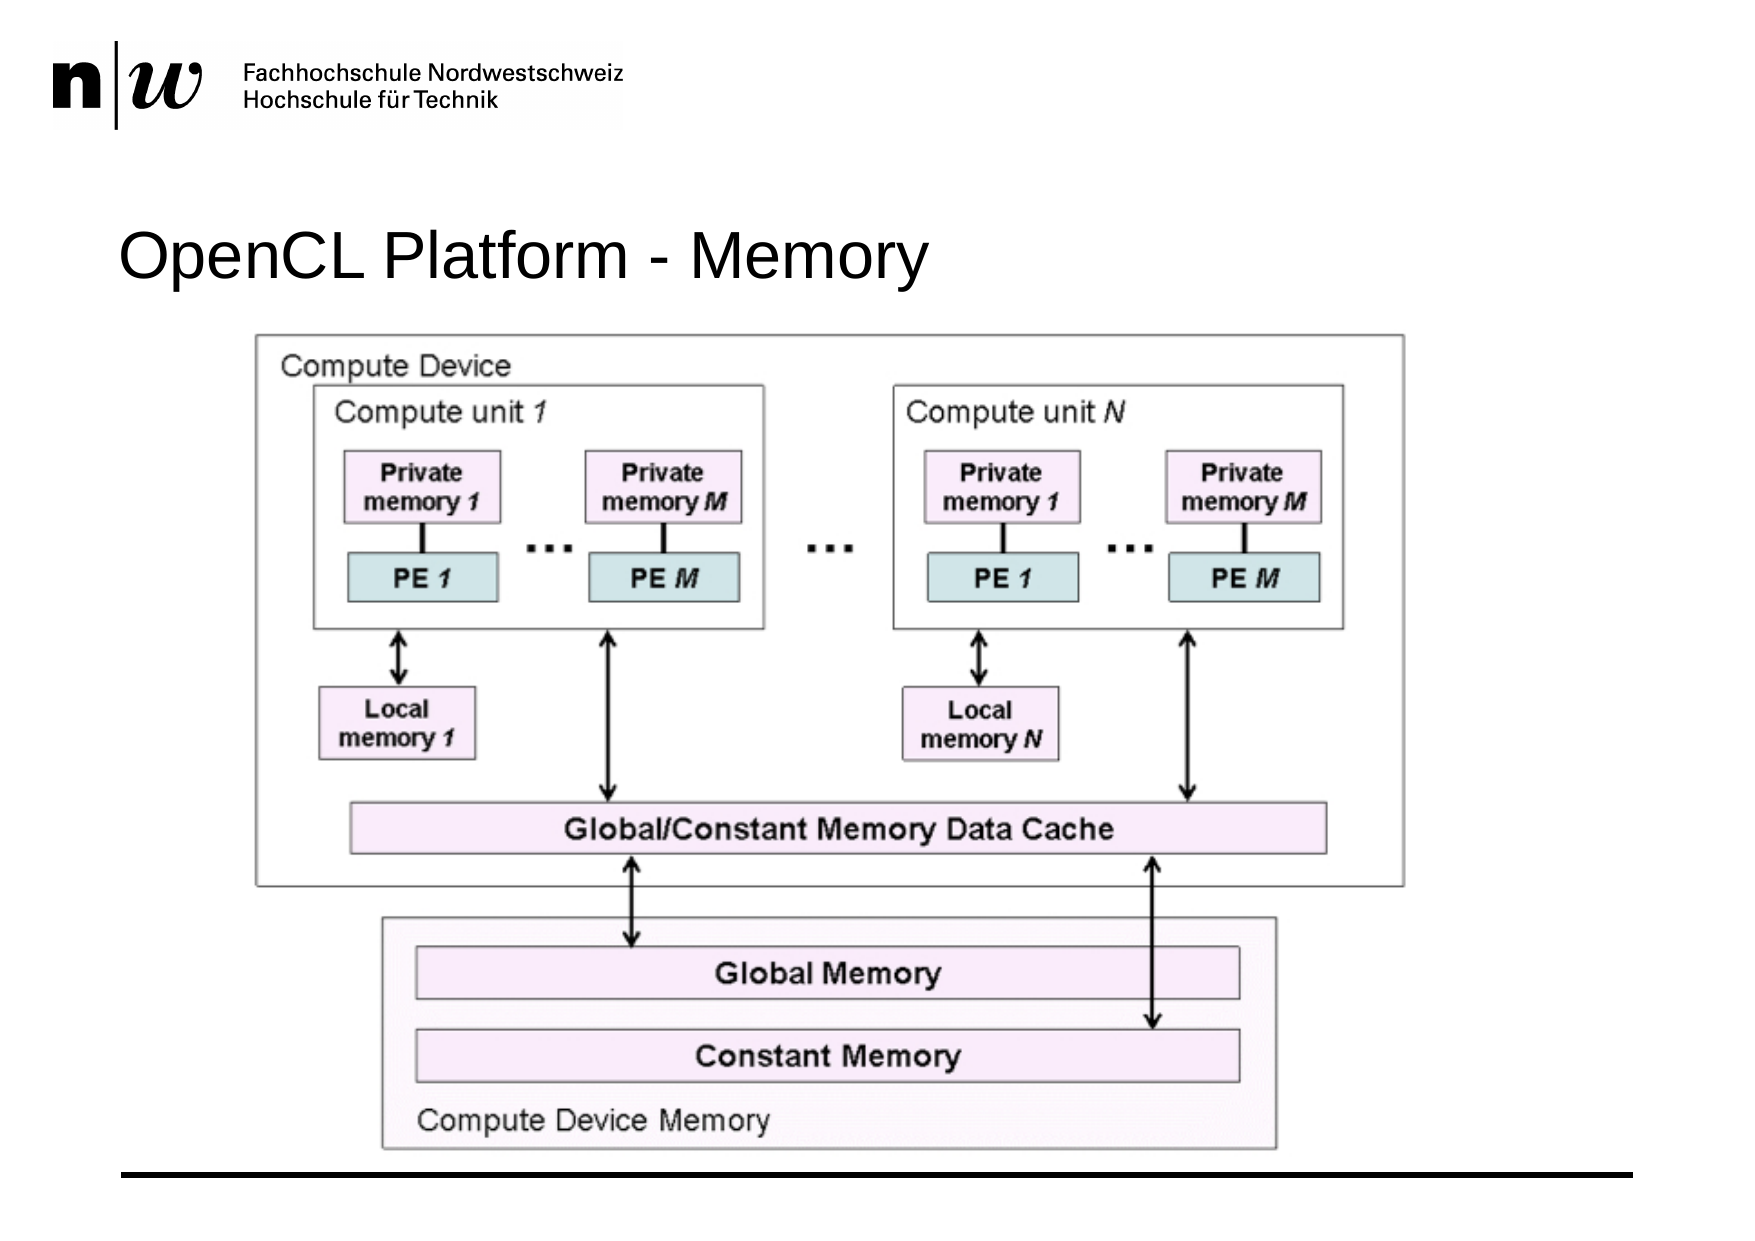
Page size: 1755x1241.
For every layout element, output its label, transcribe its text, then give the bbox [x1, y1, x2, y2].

picture [53, 41, 623, 130]
picture [248, 329, 1415, 1158]
text_box OpenCL Platform - Memory [118, 212, 1606, 296]
